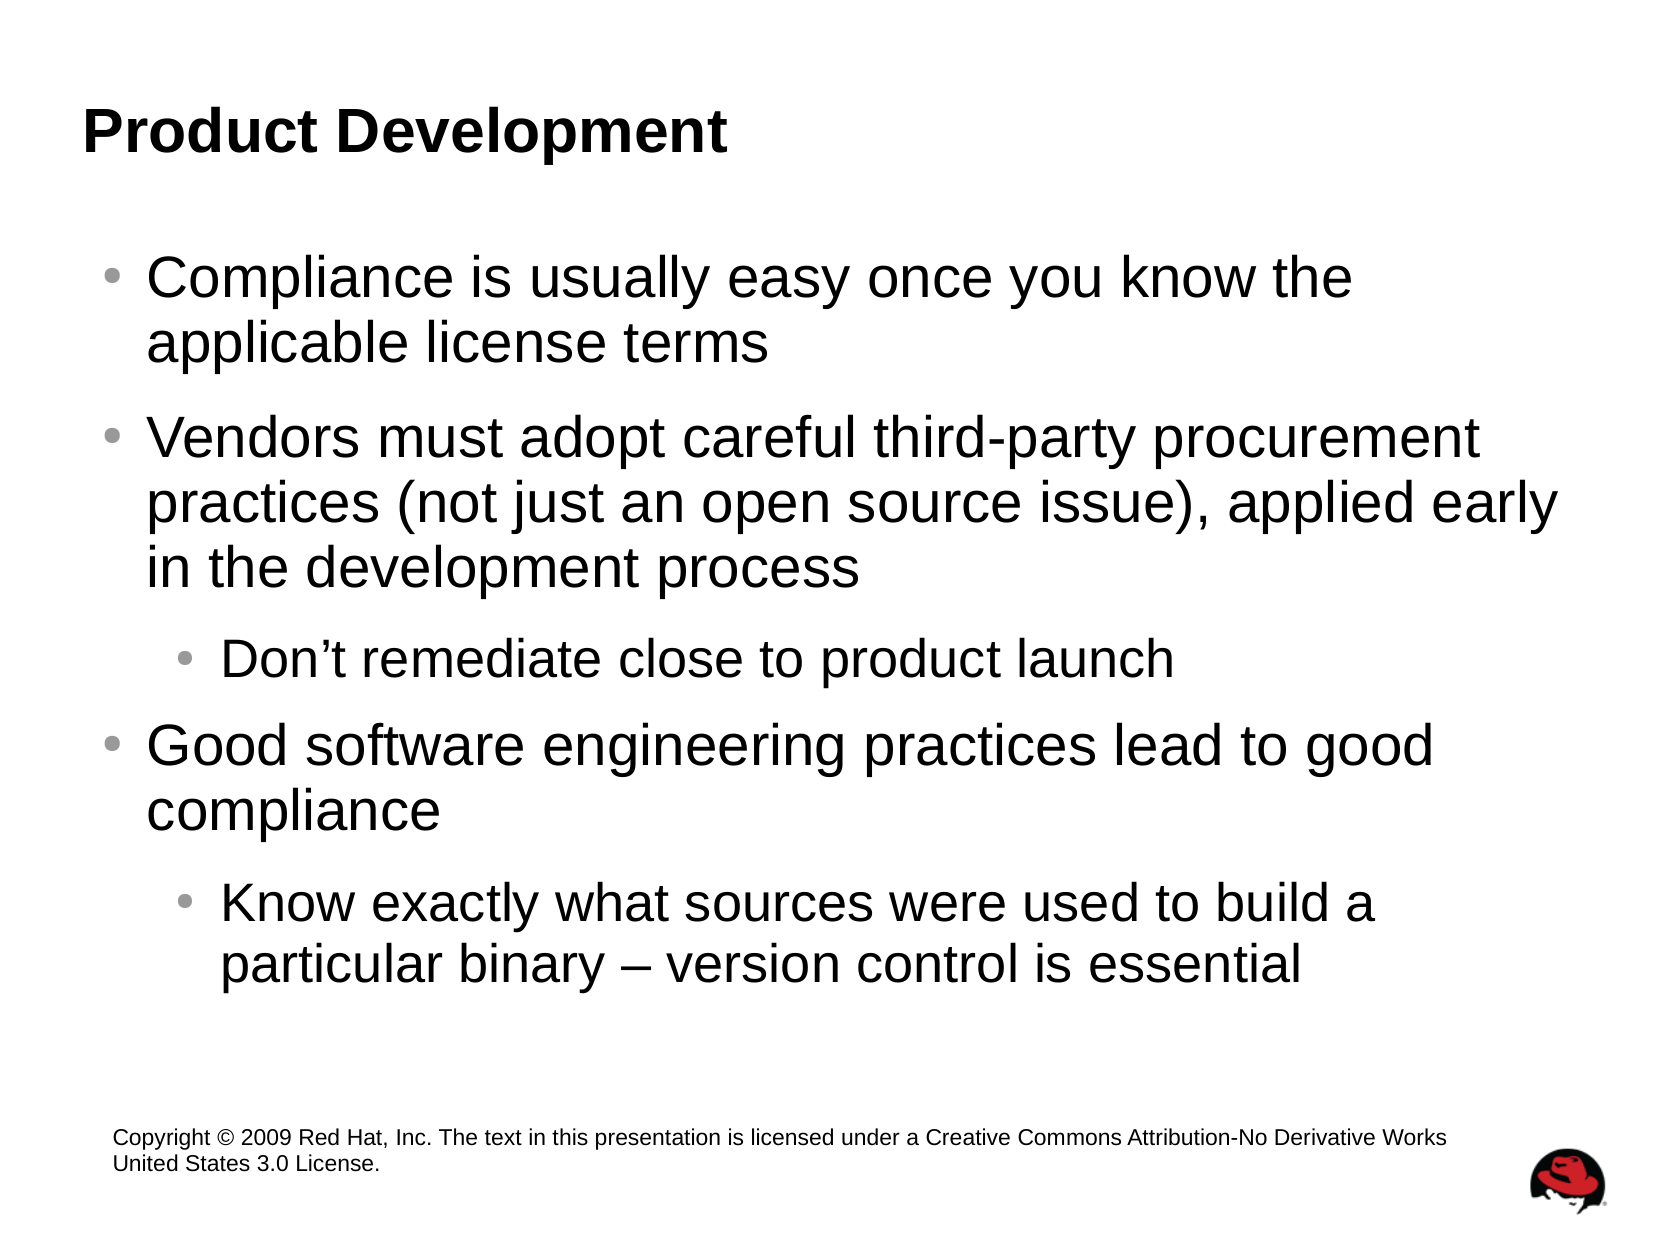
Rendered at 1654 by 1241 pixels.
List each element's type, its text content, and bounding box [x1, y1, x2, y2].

picture [1529, 1146, 1613, 1224]
list Compliance is usually easy once you know the applicable license terms Vendors must adopt careful third-party procurement practices (not just an open source issue), applied early in the development process Don’t remediate close to product launch Good software engineering practices lead to good compliance Know exactly what sources were used to build a particular binary – version control is essential [86, 244, 1576, 1024]
title Product Development [82, 45, 1571, 218]
